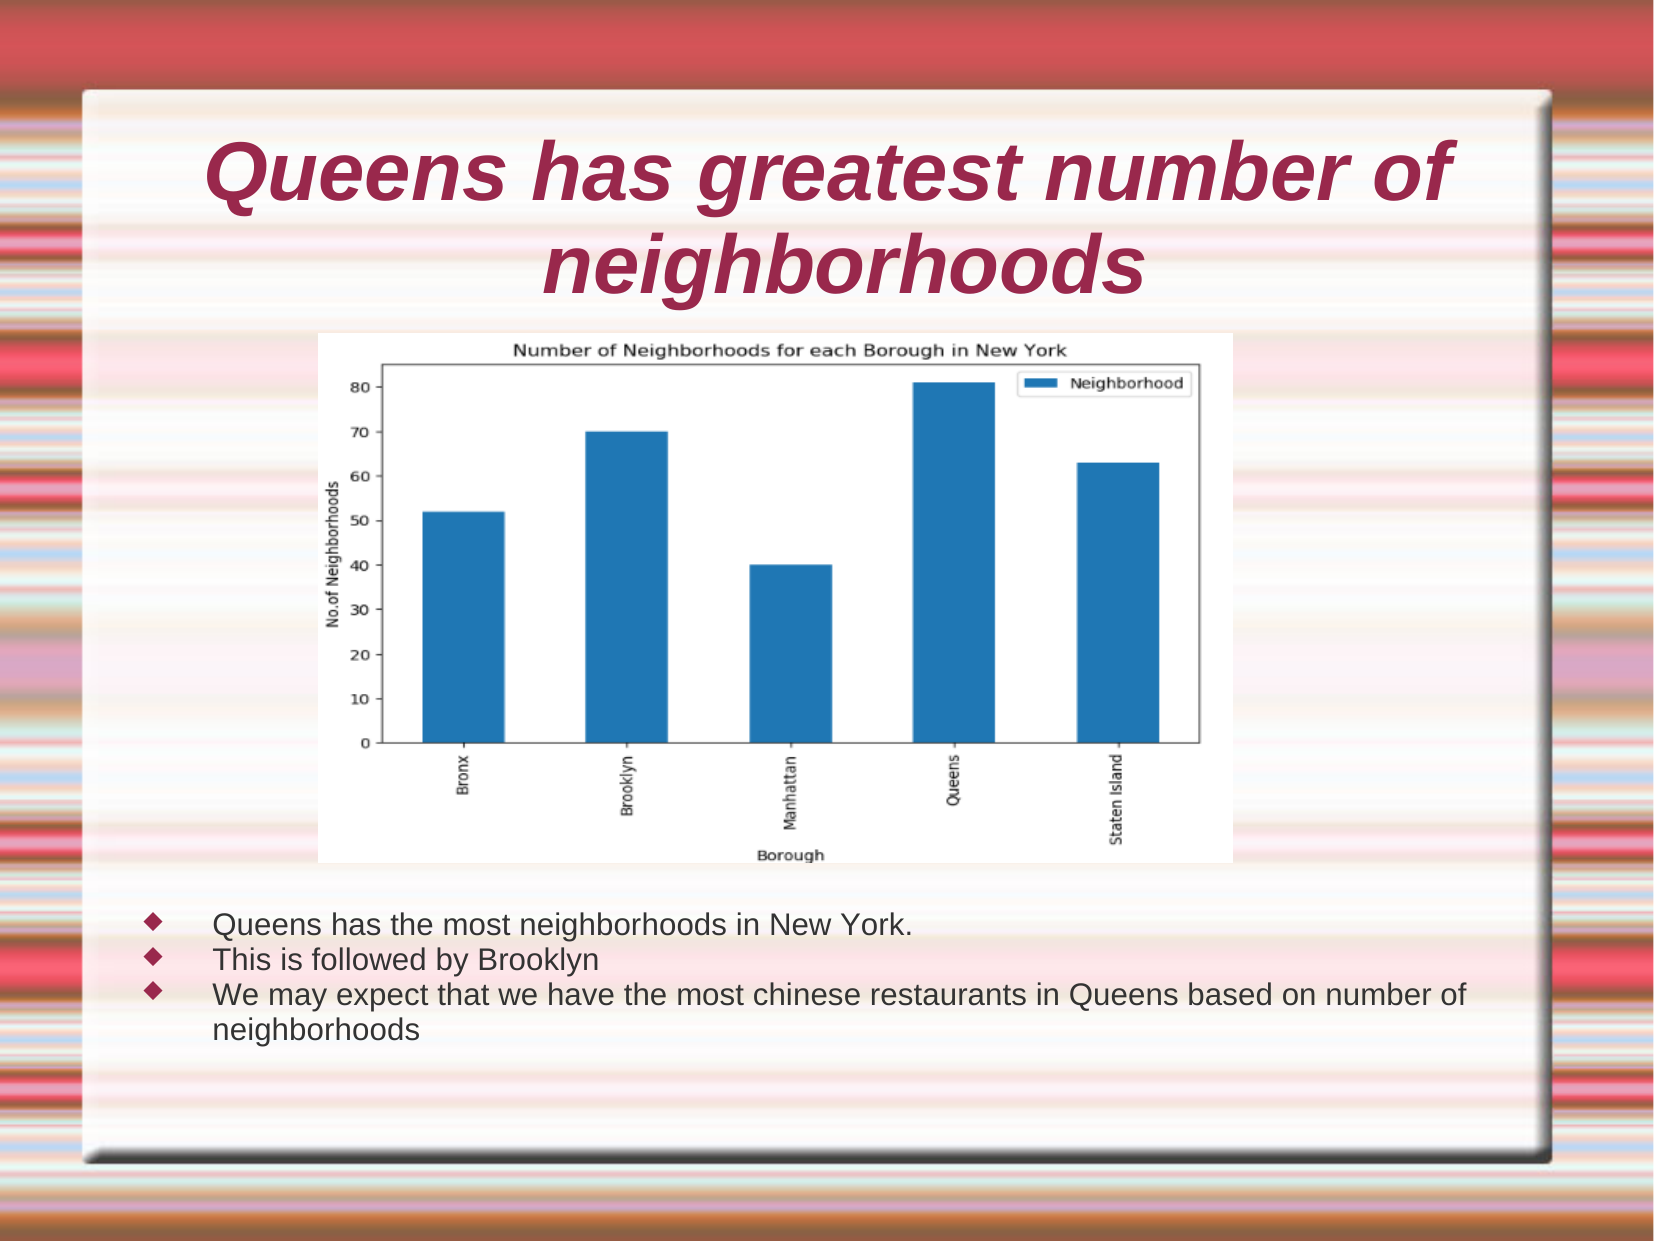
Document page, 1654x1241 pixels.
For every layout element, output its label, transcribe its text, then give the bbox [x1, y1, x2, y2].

picture [0, 0, 1654, 1241]
title Queens has greatest number of neighborhoods [121, 114, 1534, 322]
list Queens has the most neighborhoods in New York. This is followed by Brooklyn We may expect that we have the most chinese restaurants in Queens based on number of neighborhoods [129, 907, 1511, 1241]
